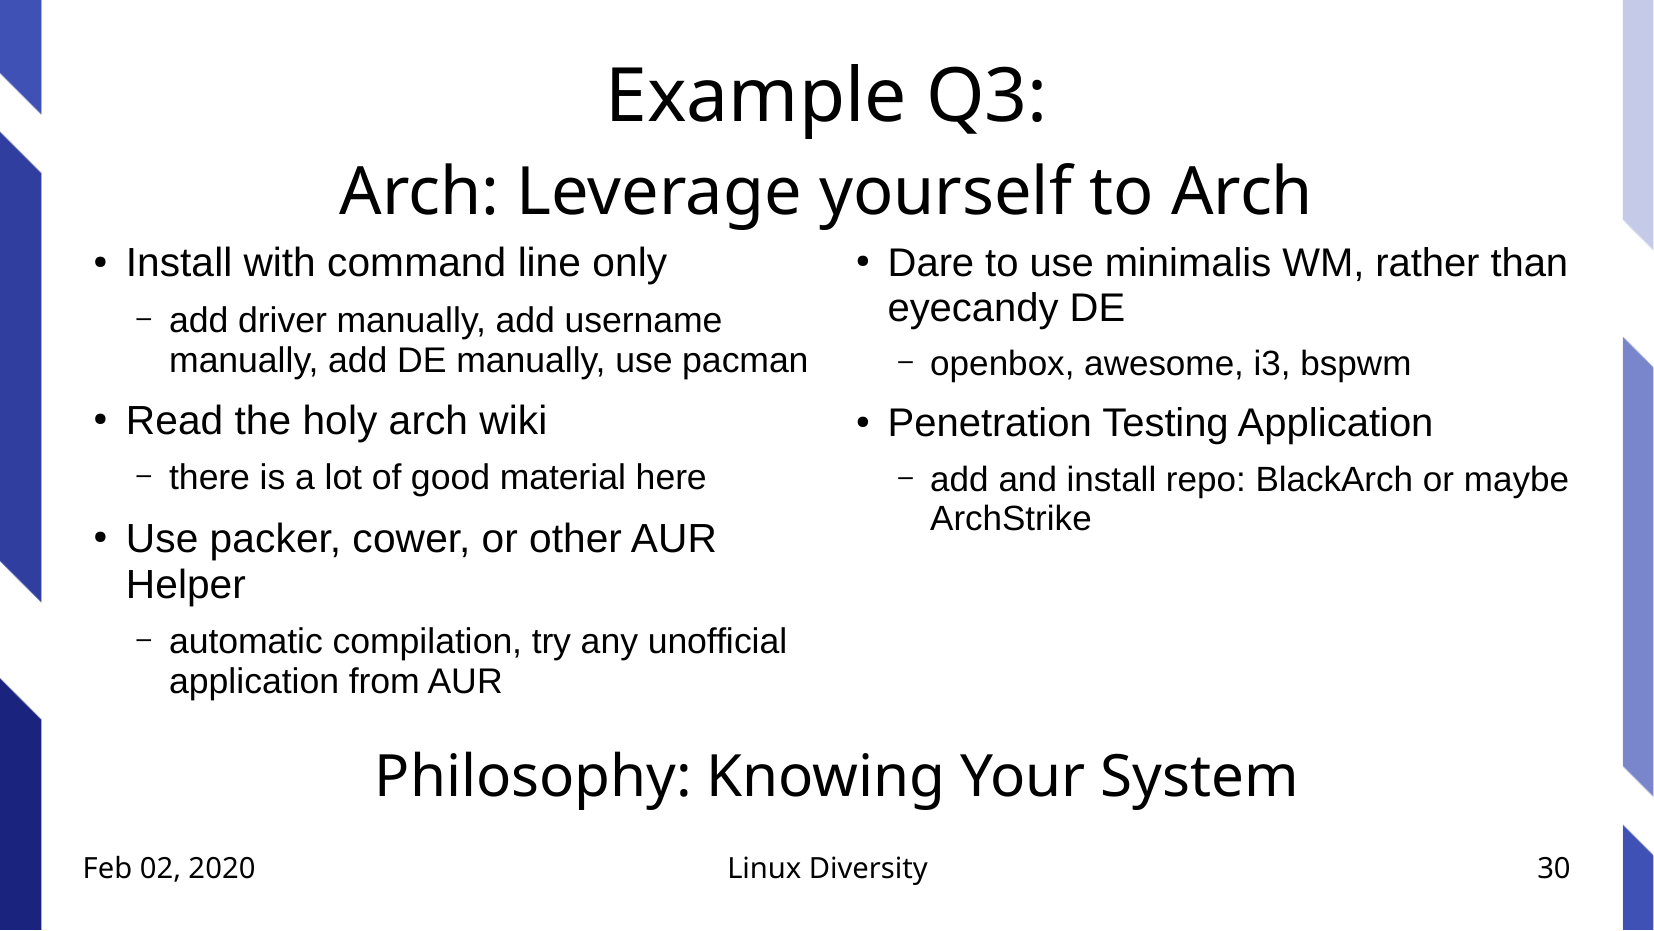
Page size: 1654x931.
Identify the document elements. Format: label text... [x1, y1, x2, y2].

title Example Q3: Arch: Leverage yourself to Arch [82, 48, 1571, 227]
list Install with command line only add driver manually, add username manually, add DE manually, use pacman Read the holy arch wiki there is a lot of good material here Use packer, cower, or other AUR Helper automatic compilation, try any unofficial application from AUR [82, 239, 809, 721]
picture [0, 0, 1654, 930]
text_box Philosophy: Knowing Your System [360, 726, 1317, 811]
list Dare to use minimalis WM, rather than eyecandy DE openbox, awesome, i3, bspwm Penetration Testing Application add and install repo: BlackArch or maybe ArchStrike [845, 239, 1572, 541]
